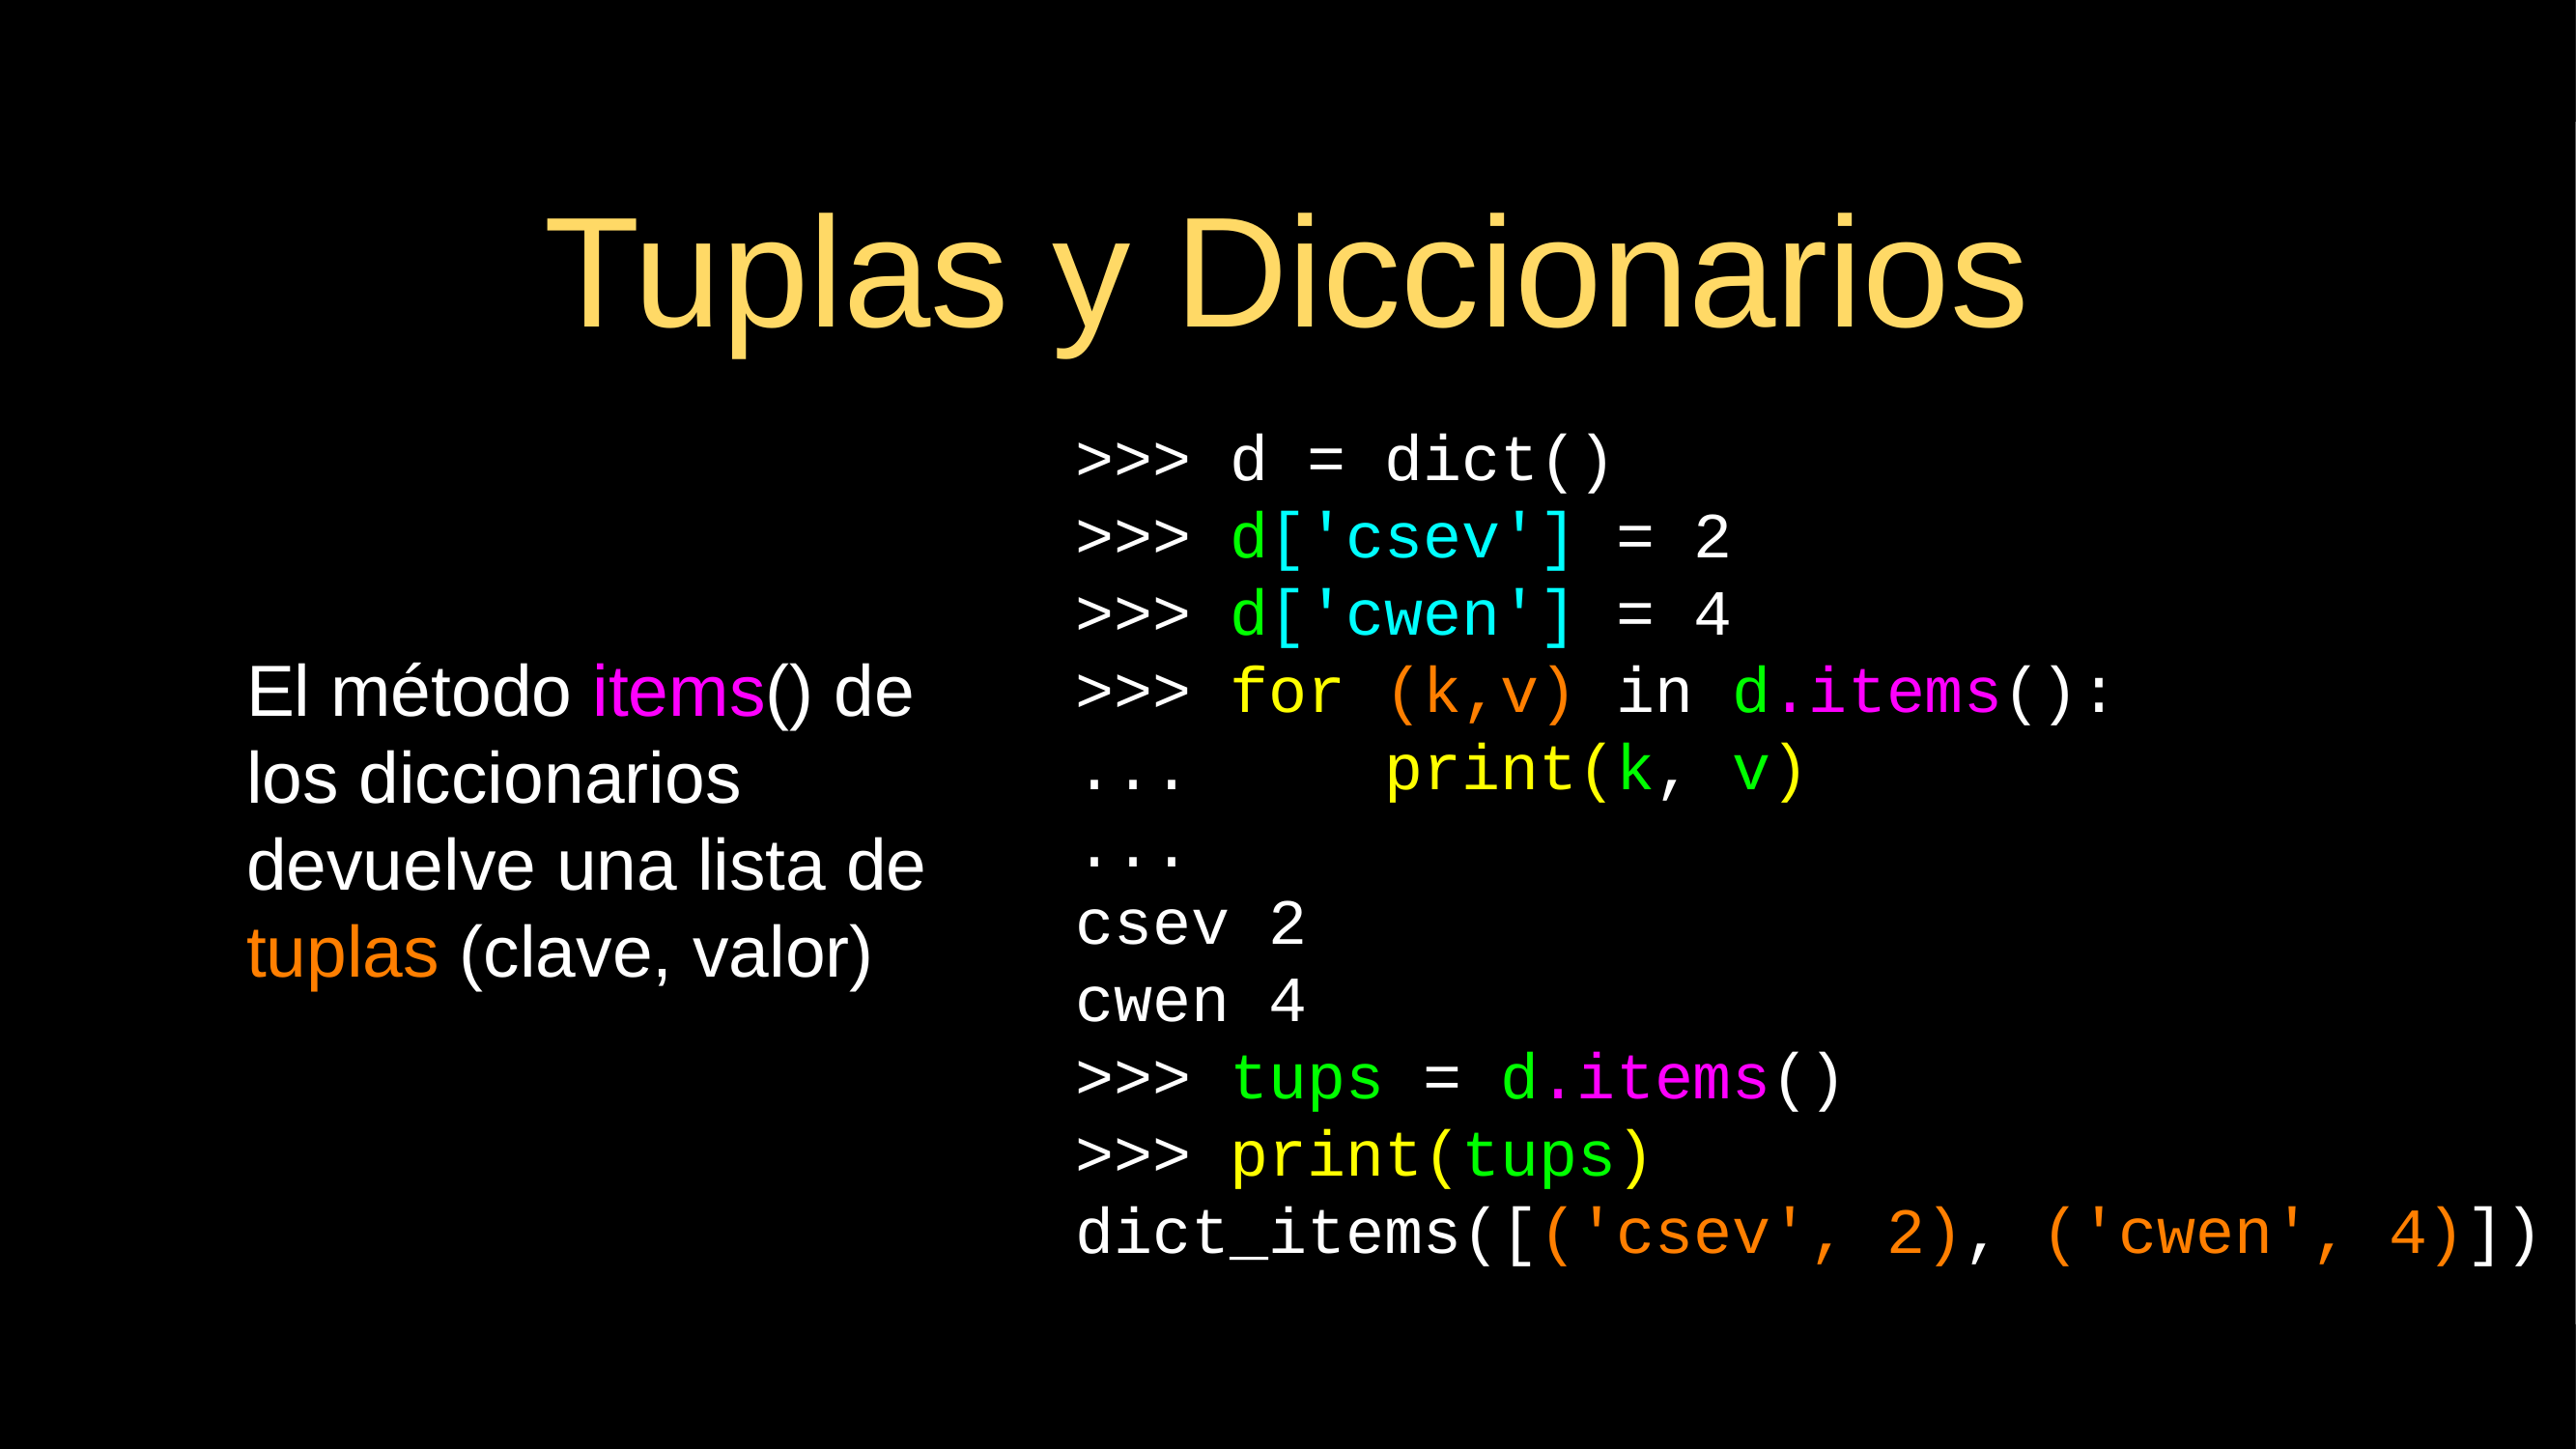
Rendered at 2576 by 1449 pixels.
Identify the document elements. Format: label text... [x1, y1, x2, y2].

list El método items() de los diccionarios devuelve una lista de tuplas (clave, valor) [159, 412, 948, 1223]
text_box >>> d = dict() >>> d['csev'] = 2 >>> d['cwen'] = 4 >>> for (k,v) in d.items(): ... print(k, v) ... csev 2 cwen 4 >>> tups = d.items() >>> print(tups) dict_items([('csev', 2), ('cwen', 4)]) [1075, 346, 2576, 1337]
title Tuplas y Diccionarios [183, 125, 2391, 403]
